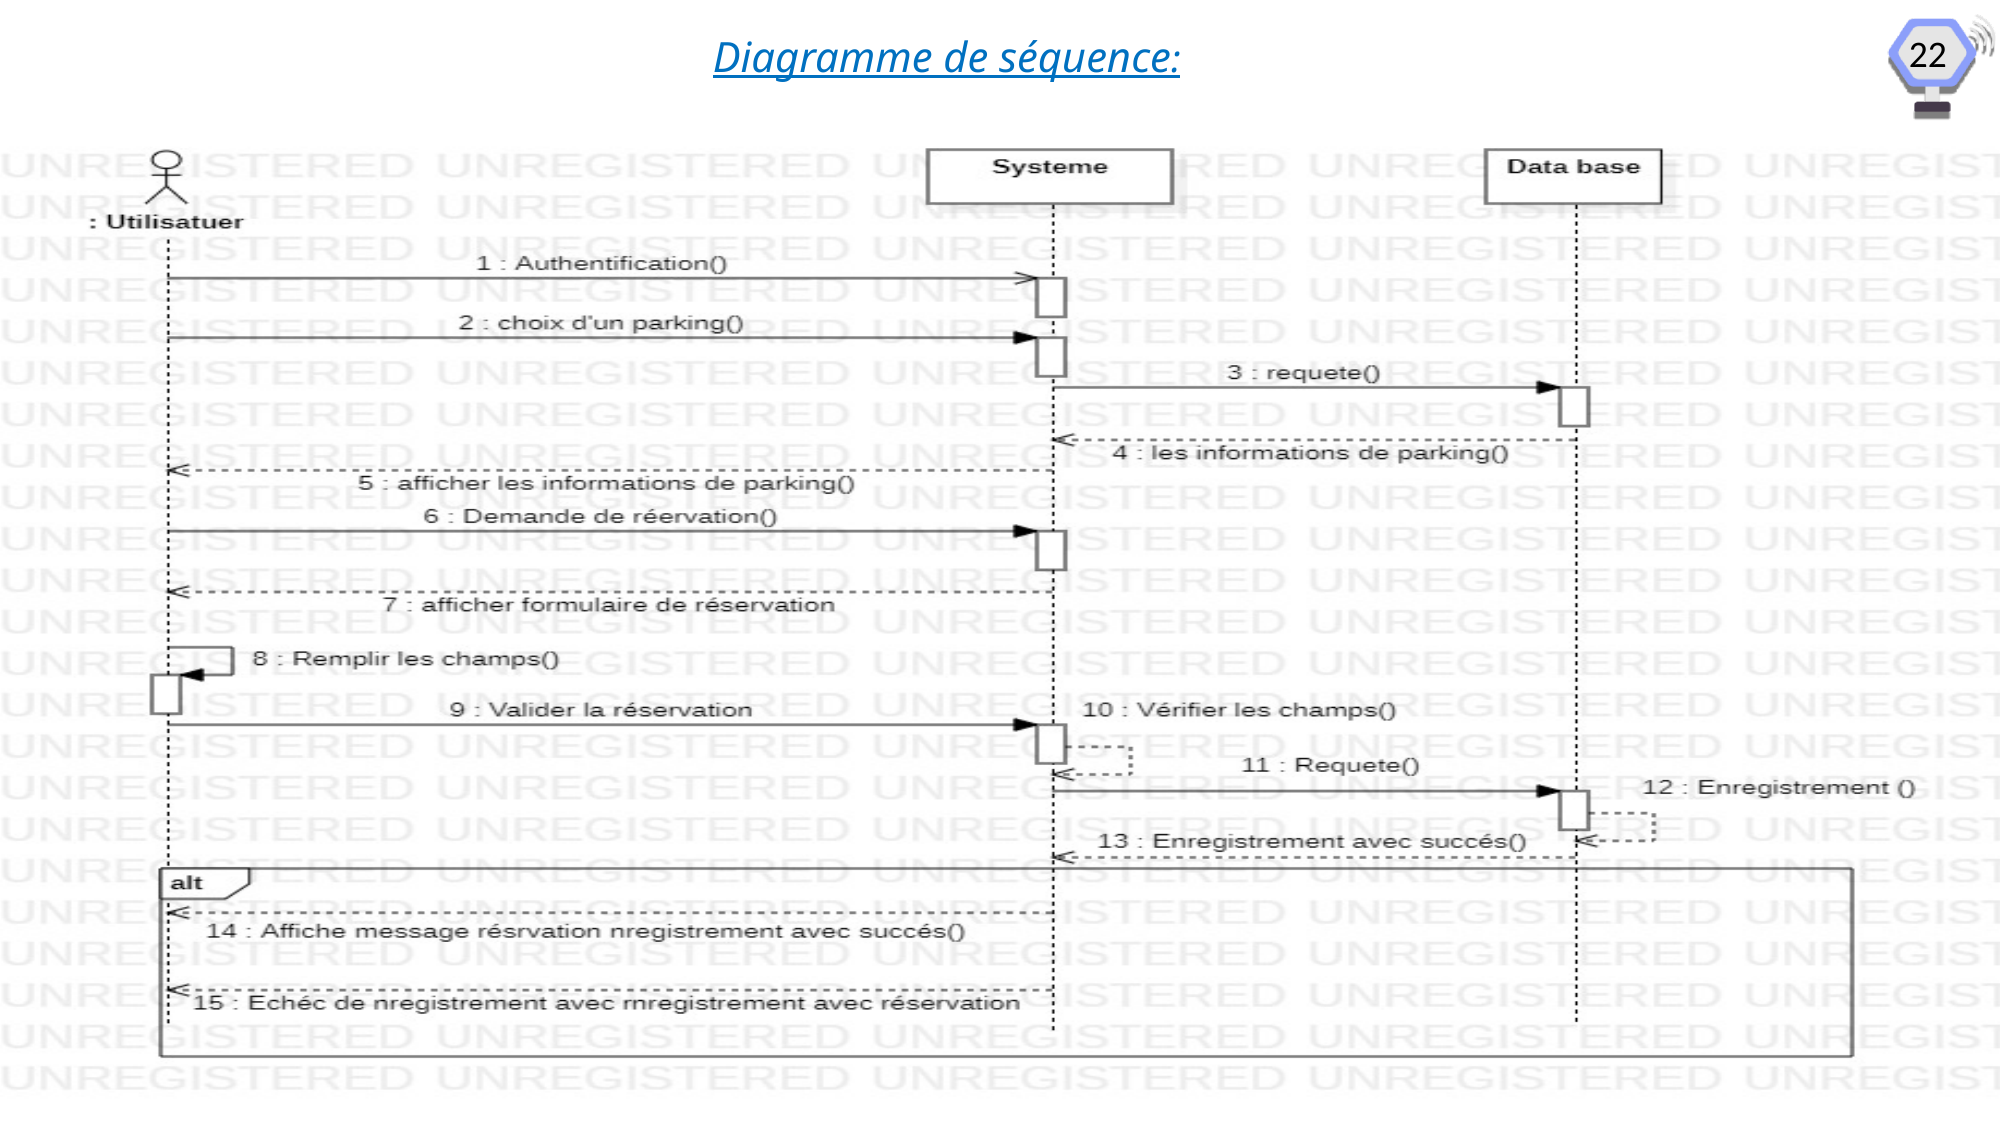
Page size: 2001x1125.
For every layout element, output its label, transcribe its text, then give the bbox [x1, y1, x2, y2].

picture [1884, 13, 1999, 113]
picture [0, 136, 2000, 1112]
text_box 22 [1893, 22, 1969, 84]
text_box Diagramme de séquence: [697, 22, 1266, 89]
